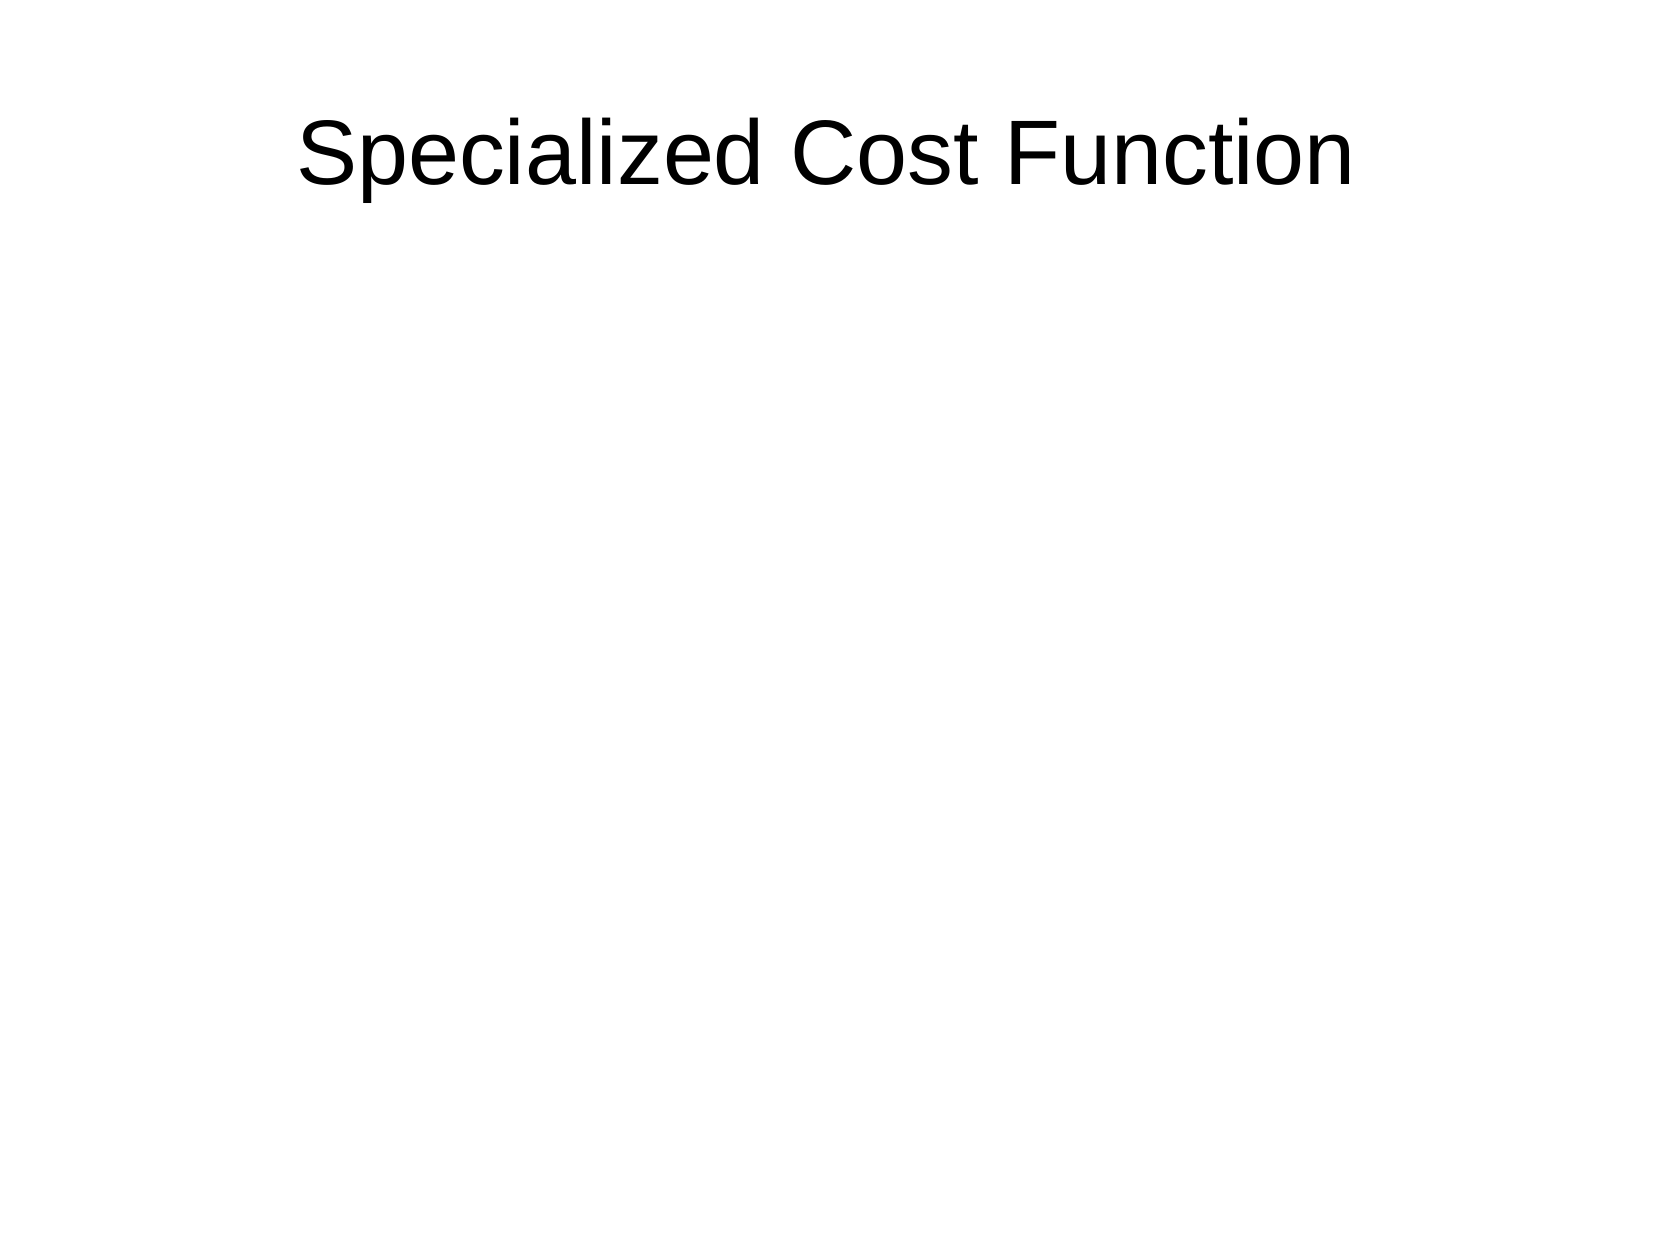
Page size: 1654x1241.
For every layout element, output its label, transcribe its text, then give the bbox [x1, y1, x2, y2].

title Specialized Cost Function [82, 49, 1571, 257]
